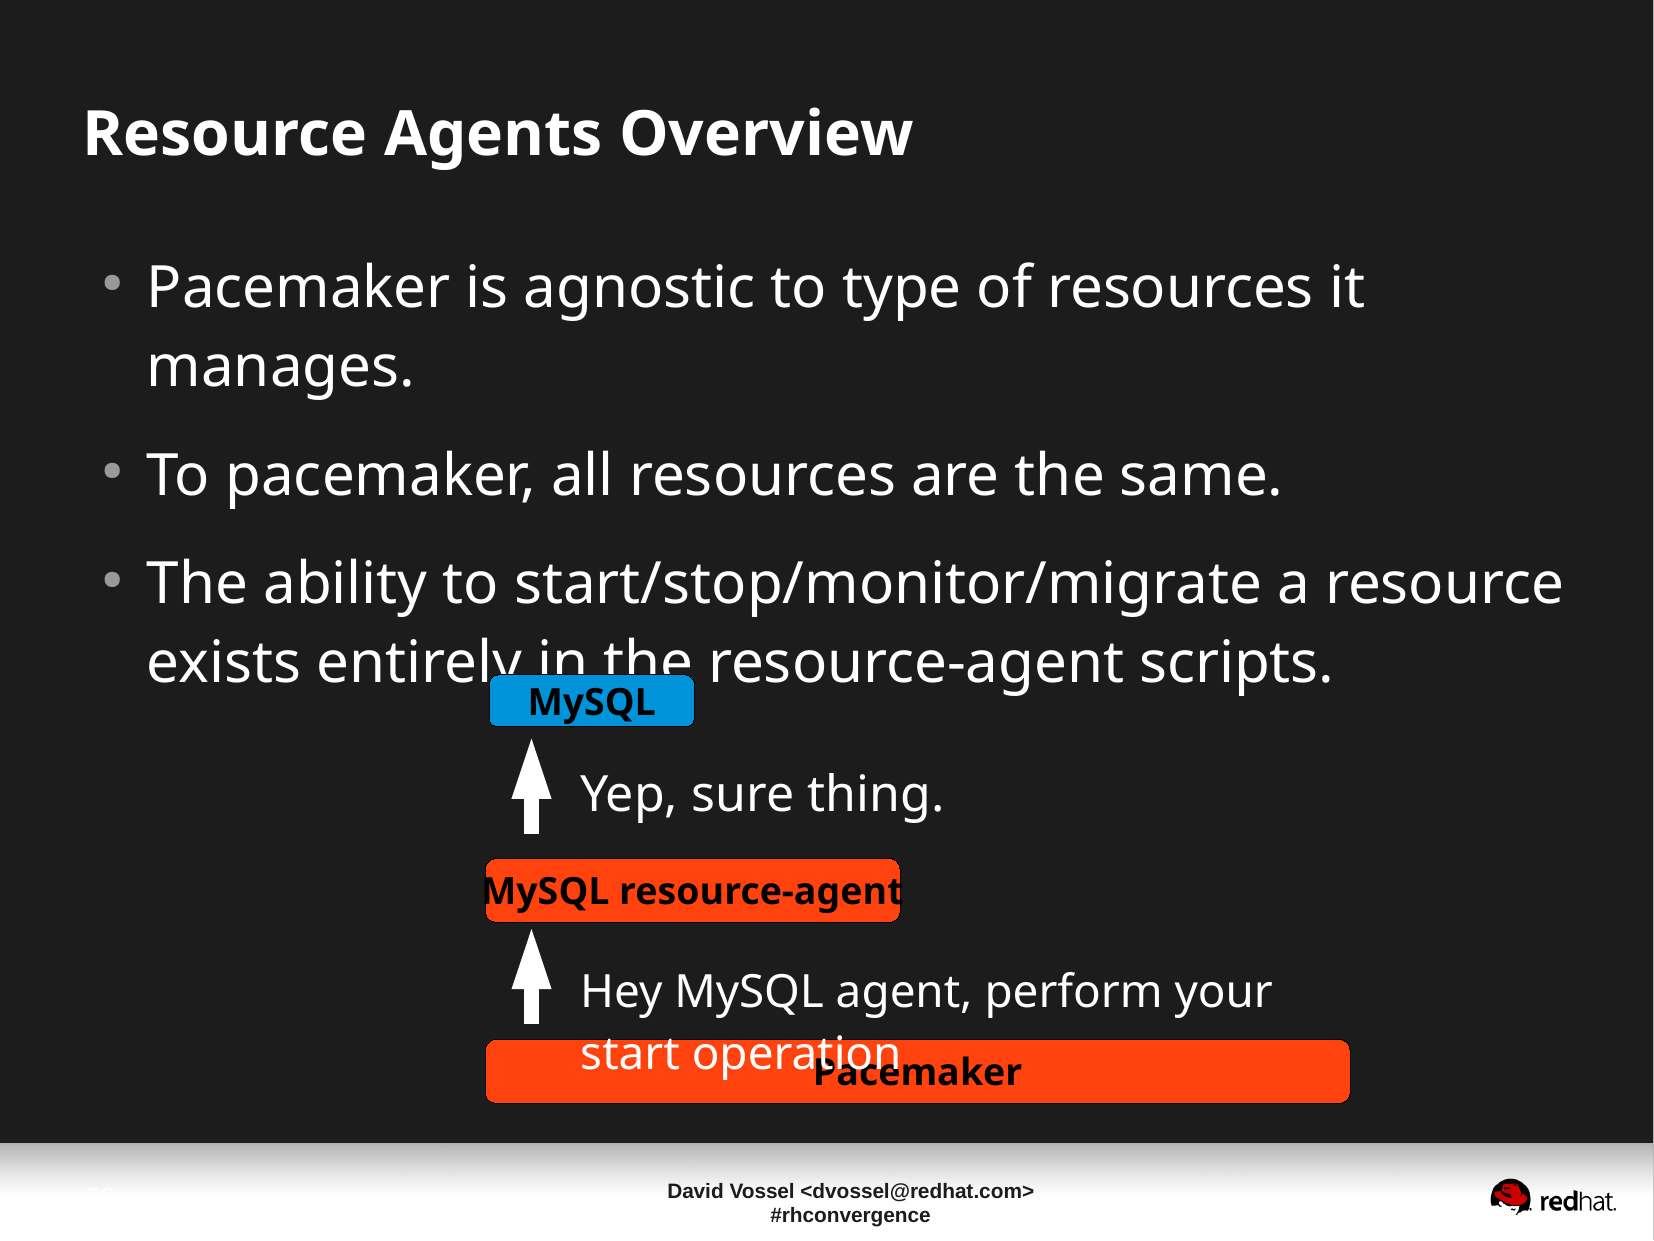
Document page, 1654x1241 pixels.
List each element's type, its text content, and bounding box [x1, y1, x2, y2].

text_box Hey MySQL agent, perform your start operation [565, 950, 1384, 1035]
text_box Pacemaker [485, 1039, 1351, 1104]
picture [0, 1143, 1654, 1241]
title Resource Agents Overview [82, 37, 1571, 226]
text_box MySQL resource-agent [485, 858, 901, 923]
list Pacemaker is agnostic to type of resources it manages. To pacemaker, all resources are the same. The ability to start/stop/monitor/migrate a resource exists entirely in the resource-agent scripts. [86, 244, 1576, 710]
text_box Yep, sure thing. [565, 750, 1046, 834]
text_box MySQL [489, 674, 695, 727]
